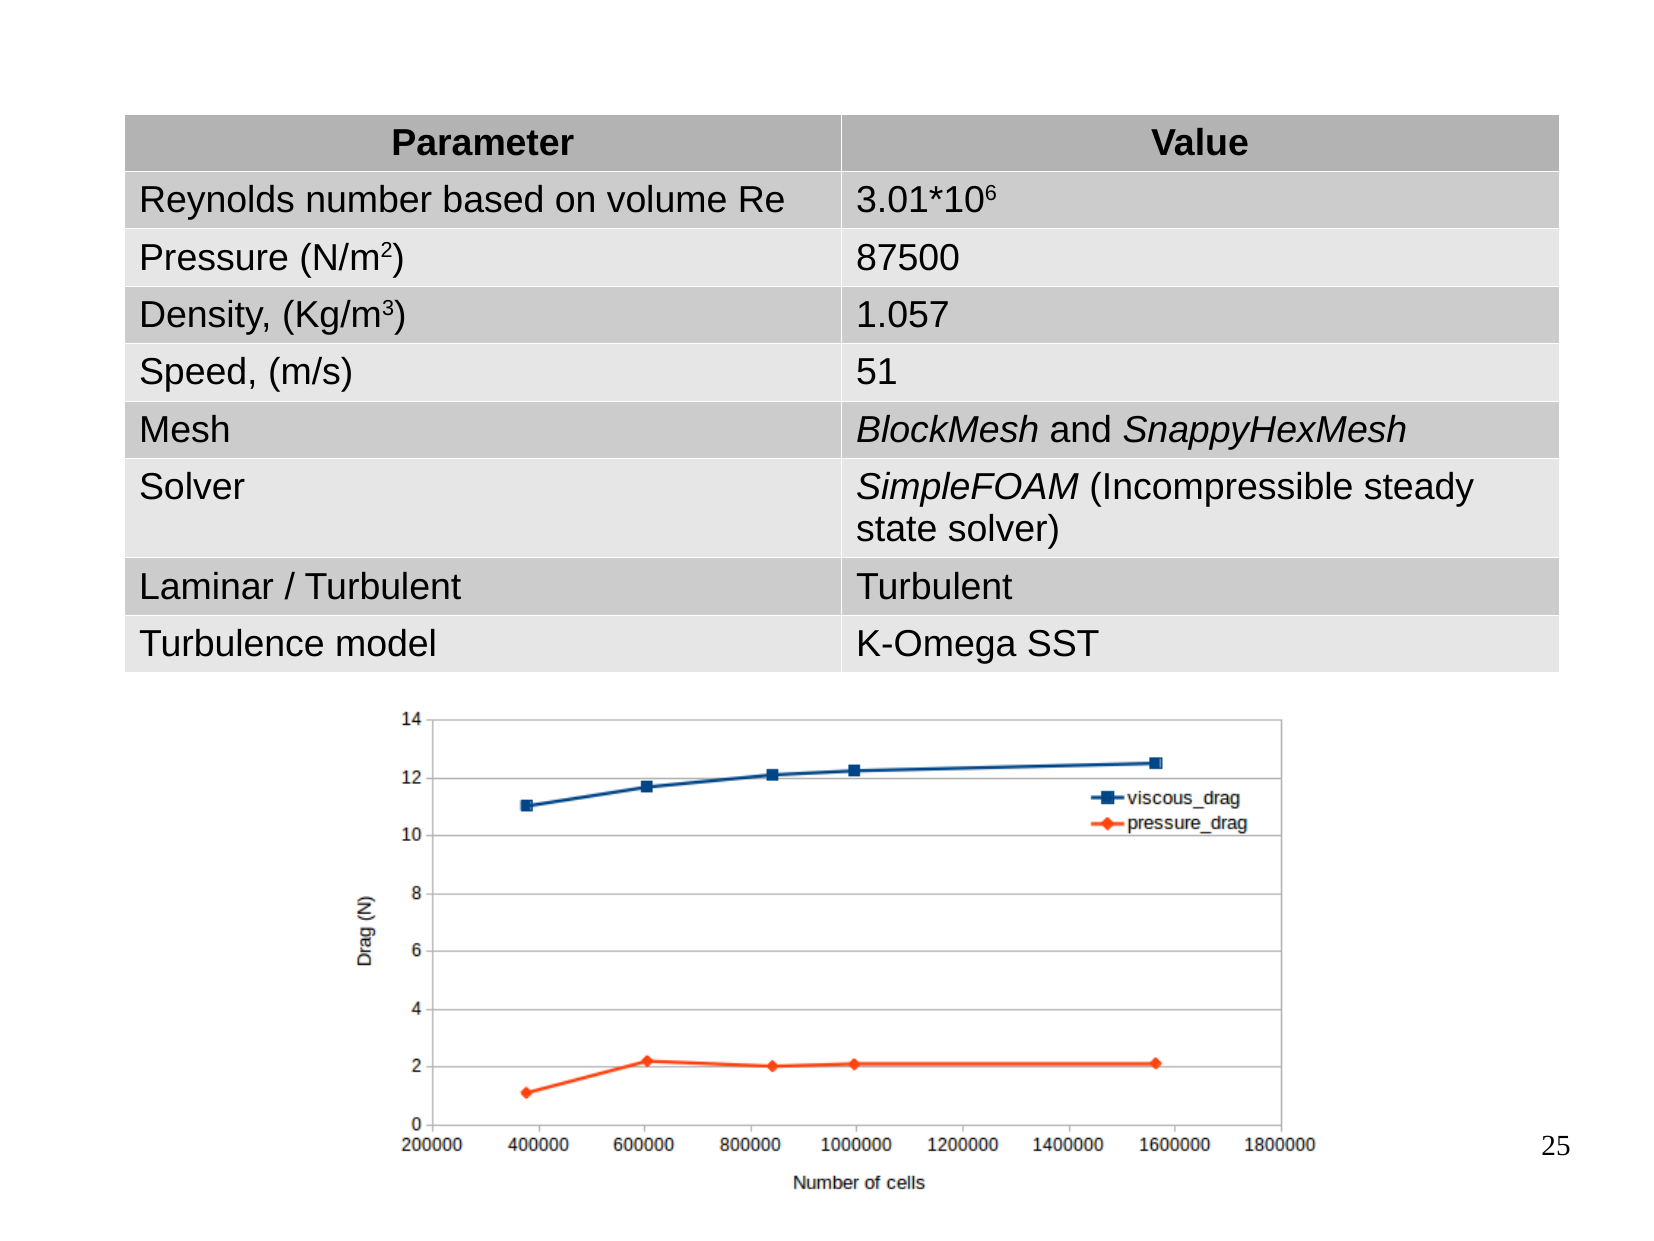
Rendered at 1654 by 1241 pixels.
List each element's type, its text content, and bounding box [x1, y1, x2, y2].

table_cell Speed, (m/s) [125, 344, 841, 401]
table_cell 87500 [842, 229, 1559, 286]
table_cell Density, (Kg/m3) [125, 287, 841, 343]
table_cell 1.057 [842, 287, 1559, 343]
table_header Parameter [125, 115, 841, 171]
table_cell Laminar / Turbulent [125, 558, 841, 615]
table_cell Reynolds number based on volume Re [125, 172, 841, 228]
table_cell SimpleFOAM (Incompressible steady state solver) [842, 459, 1559, 557]
picture [330, 699, 1338, 1217]
table_cell Solver [125, 459, 841, 557]
table_cell Pressure (N/m2) [125, 229, 841, 286]
table_cell Turbulent [842, 558, 1559, 615]
table_cell K-Omega SST [842, 616, 1559, 672]
table_cell Mesh [125, 402, 841, 458]
table_cell Turbulence model [125, 616, 841, 672]
table_cell 3.01*106 [842, 172, 1559, 228]
table_header Value [842, 115, 1559, 171]
table_cell BlockMesh and SnappyHexMesh [842, 402, 1559, 458]
table_cell 51 [842, 344, 1559, 401]
